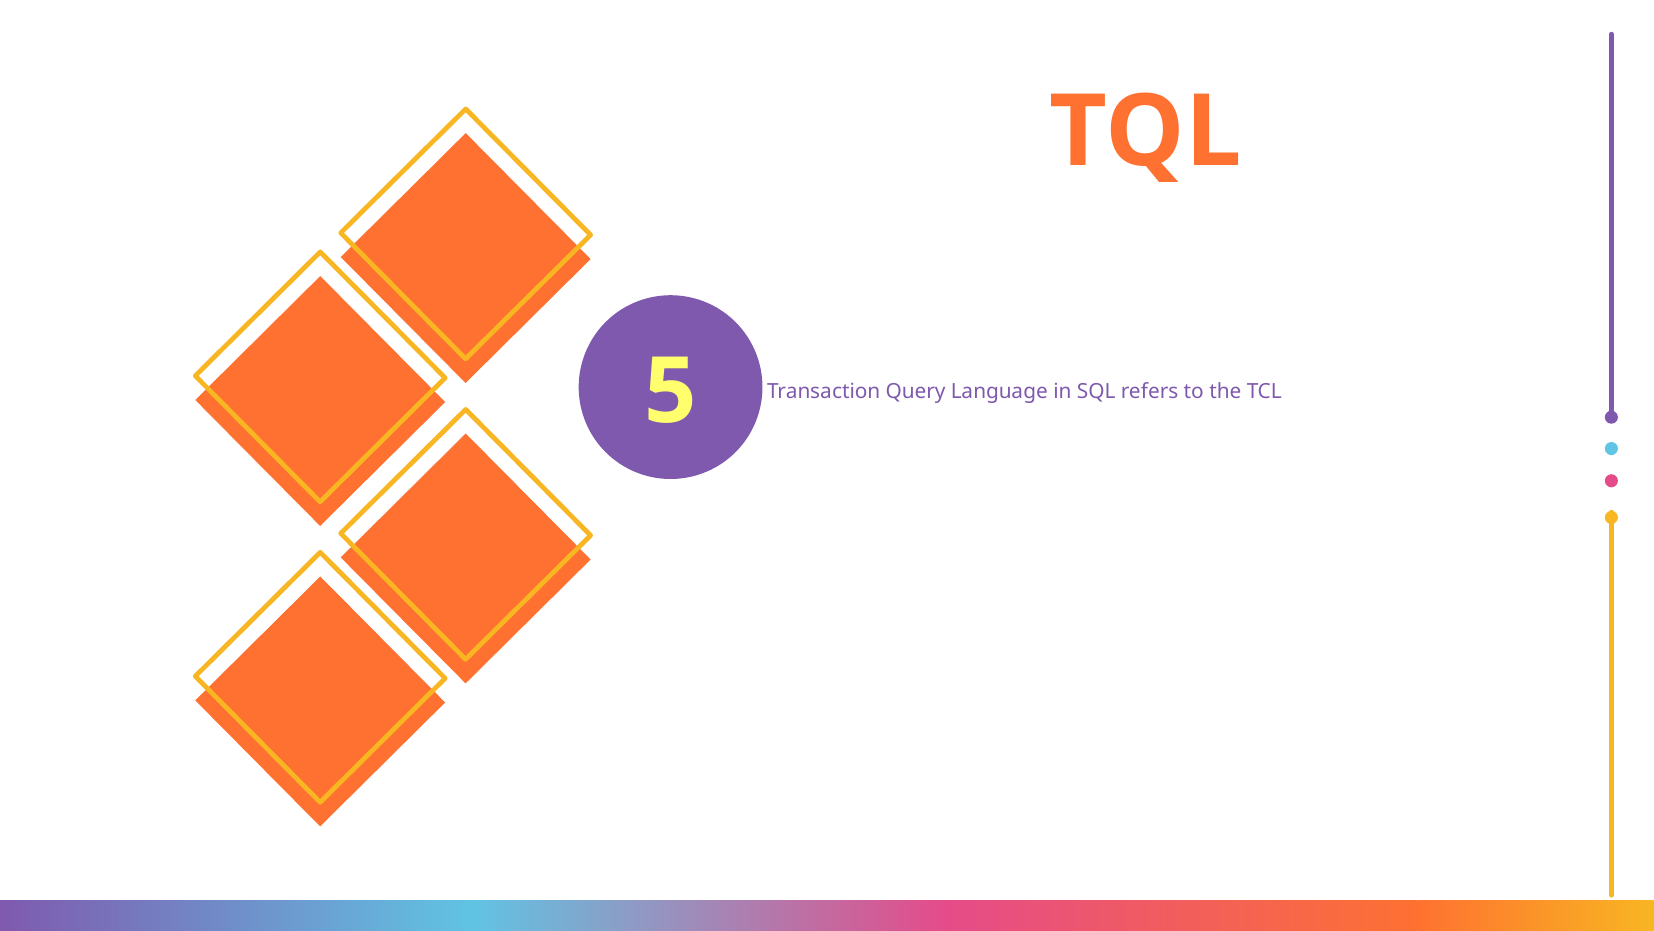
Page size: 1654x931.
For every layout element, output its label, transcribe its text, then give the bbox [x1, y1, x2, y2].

title TQL [791, 37, 1501, 215]
text_box 5 [578, 295, 761, 479]
text_box Transaction Query Language in SQL refers to the TCL [752, 368, 1615, 519]
